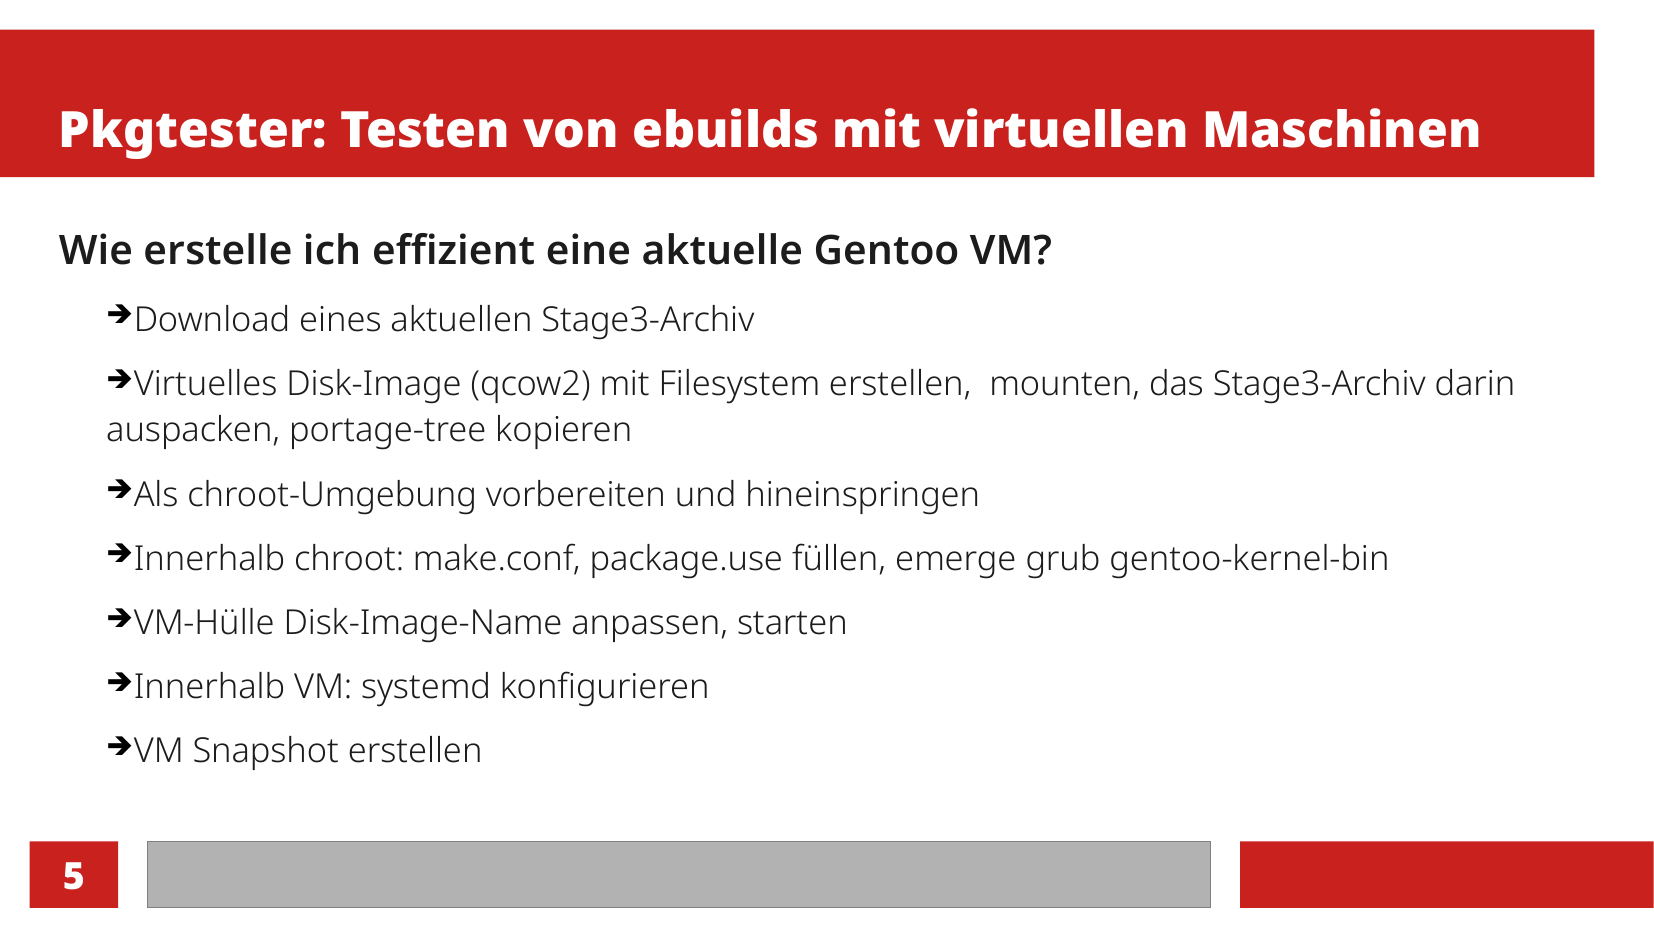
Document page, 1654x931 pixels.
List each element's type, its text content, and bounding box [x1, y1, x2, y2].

title Pkgtester: Testen von ebuilds mit virtuellen Maschinen [59, 44, 1595, 163]
list Wie erstelle ich effizient eine aktuelle Gentoo VM? Download eines aktuellen Stage3-Archiv Virtuelles Disk-Image (qcow2) mit Filesystem erstellen, mounten, das Stage3-Archiv darin auspacken, portage-tree kopieren Als chroot-Umgebung vorbereiten und hineinspringen Innerhalb chroot: make.conf, package.use füllen, emerge grub gentoo-kernel-bin VM-Hülle Disk-Image-Name anpassen, starten Innerhalb VM: systemd konfigurieren VM Snapshot erstellen [59, 221, 1565, 798]
